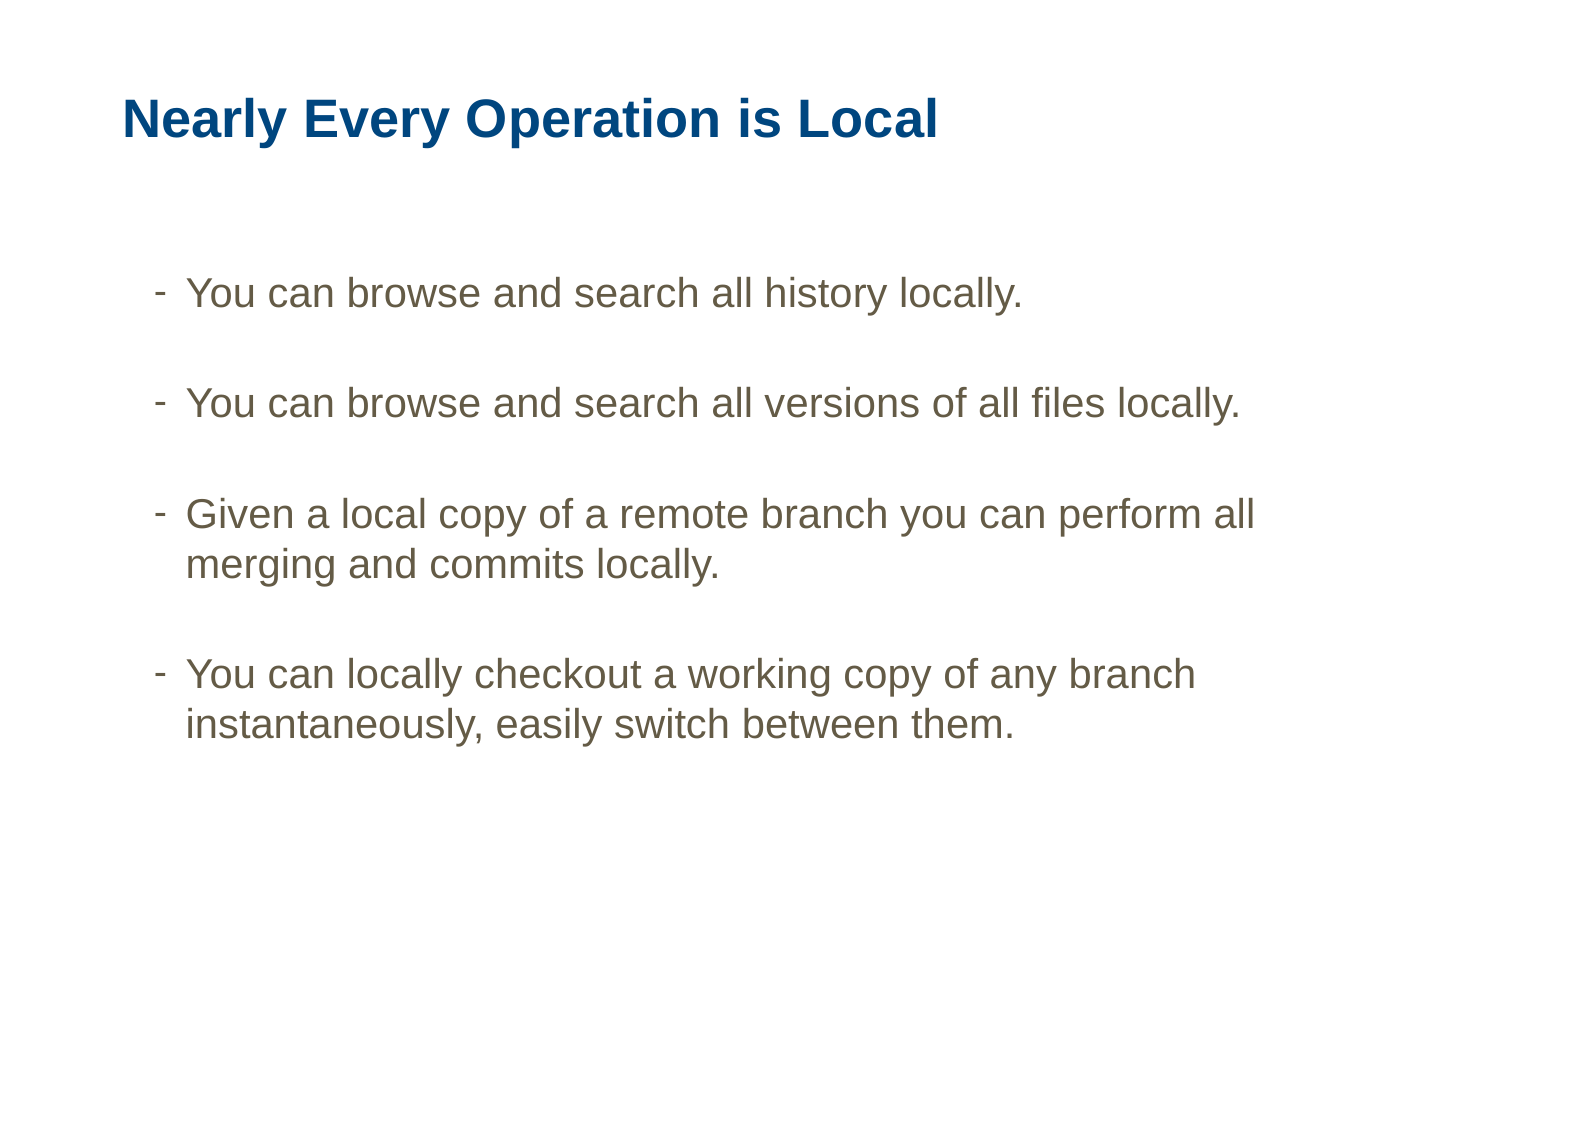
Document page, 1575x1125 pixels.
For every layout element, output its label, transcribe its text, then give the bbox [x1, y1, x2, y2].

title Nearly Every Operation is Local [122, 76, 1541, 157]
list You can browse and search all history locally. You can browse and search all versions of all files locally. Given a local copy of a remote branch you can perform all merging and commits locally. You can locally checkout a working copy of any branch instantaneously, easily switch between them. [122, 265, 1398, 941]
